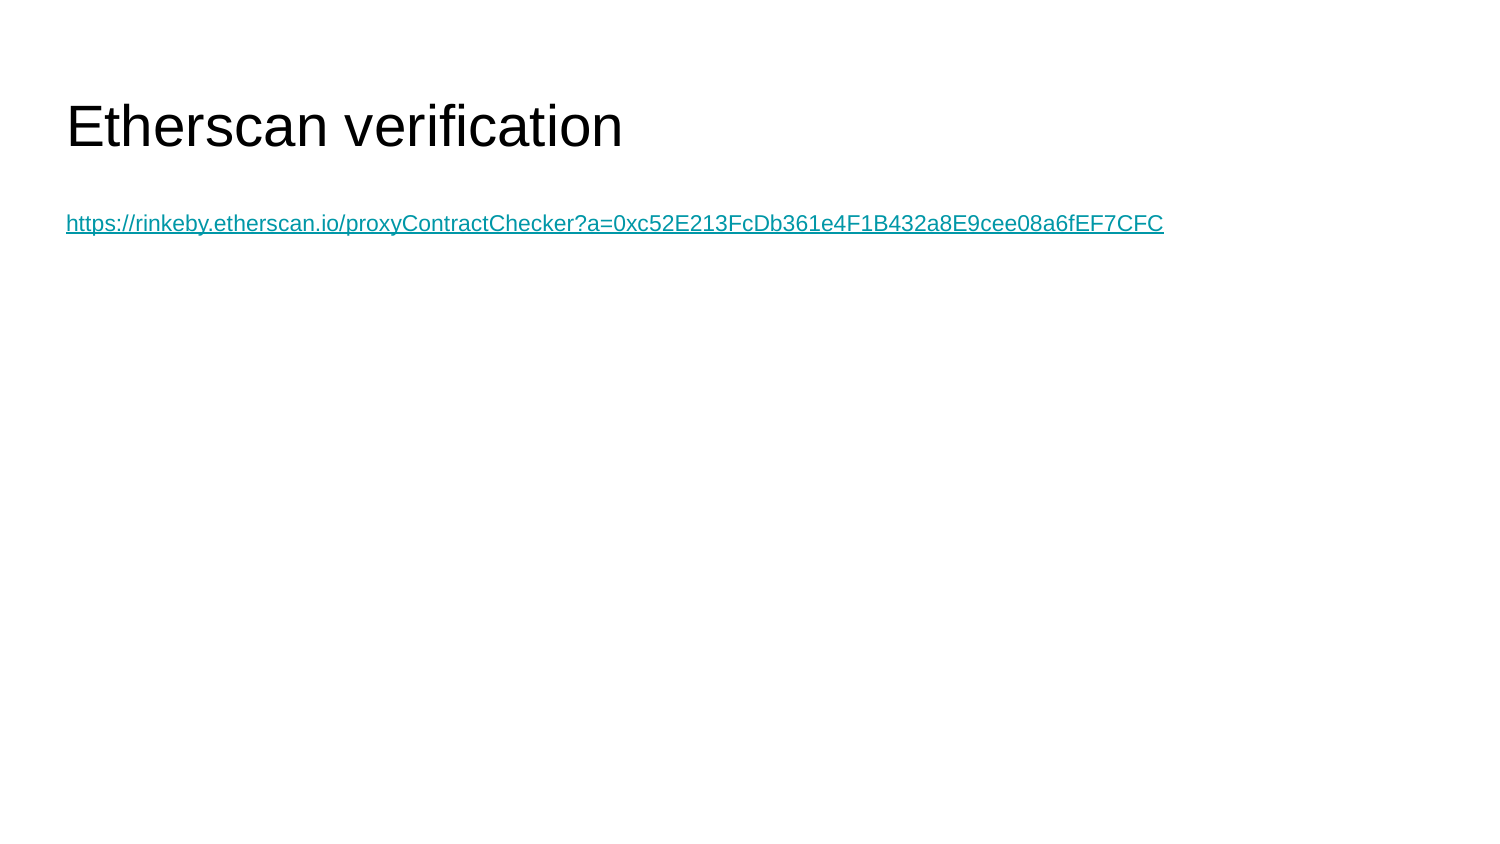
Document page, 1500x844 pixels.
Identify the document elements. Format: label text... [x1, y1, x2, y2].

title Etherscan verification [51, 72, 1449, 167]
list https://rinkeby.etherscan.io/proxyContractChecker?a=0xc52E213FcDb361e4F1B432a8E9cee08a6fEF7CFC [51, 189, 1449, 750]
